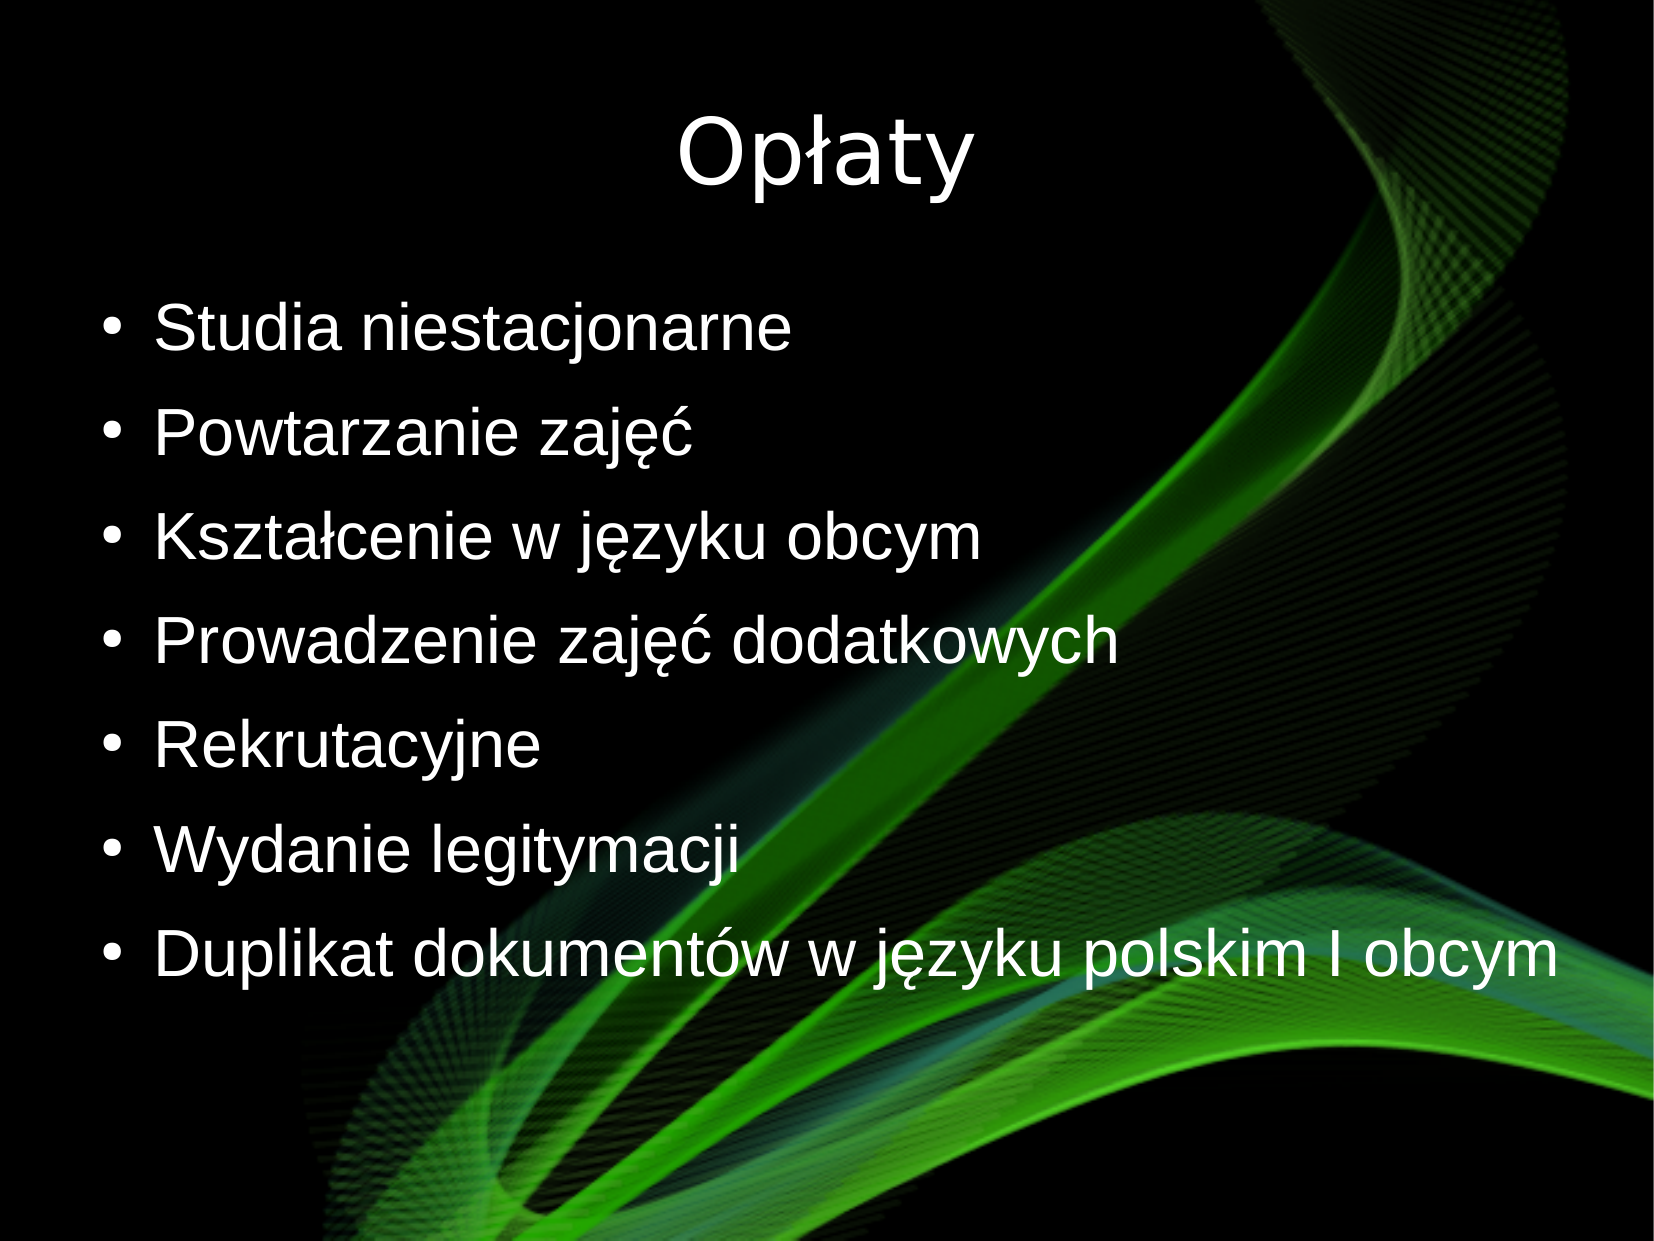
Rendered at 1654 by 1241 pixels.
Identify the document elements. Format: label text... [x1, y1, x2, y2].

title Opłaty [82, 49, 1571, 257]
picture [0, 0, 1654, 1241]
list Studia niestacjonarne Powtarzanie zajęć Kształcenie w języku obcym Prowadzenie zajęć dodatkowych Rekrutacyjne Wydanie legitymacji Duplikat dokumentów w języku polskim I obcym [82, 290, 1571, 1109]
